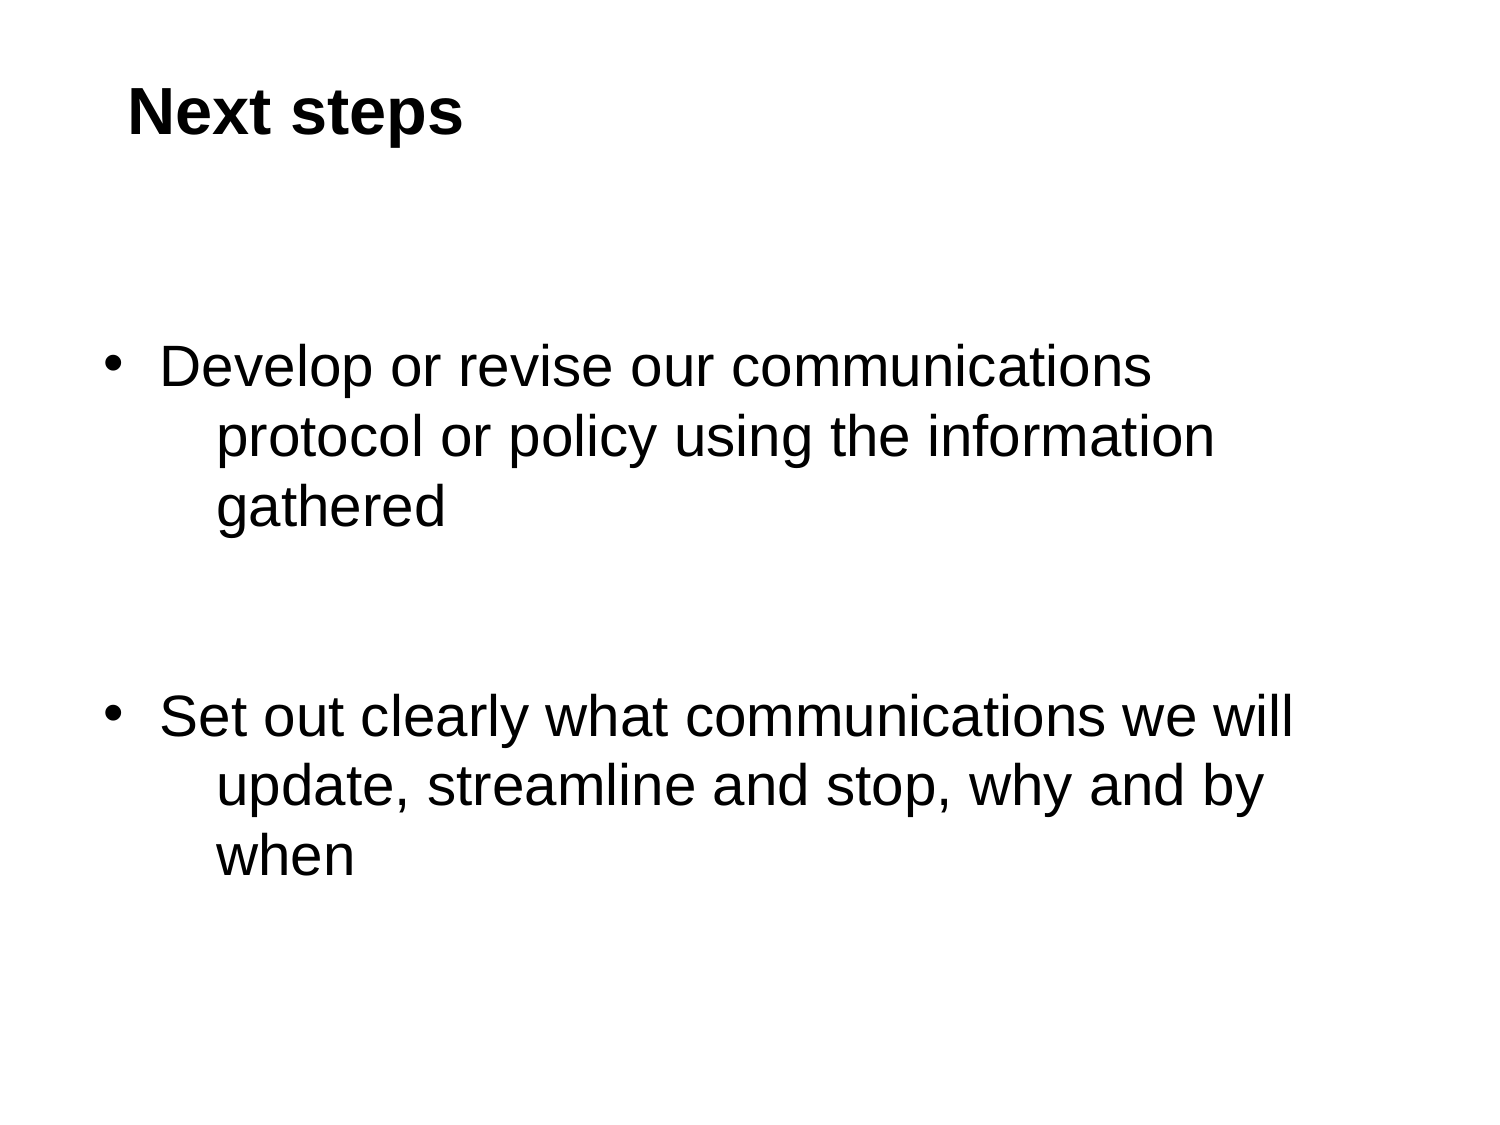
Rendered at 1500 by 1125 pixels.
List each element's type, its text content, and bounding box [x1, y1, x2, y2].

title Next steps [112, 54, 1388, 161]
text_box Develop or revise our communications protocol or policy using the information gathered Set out clearly what communications we will update, streamline and stop, why and by when [89, 320, 1388, 945]
